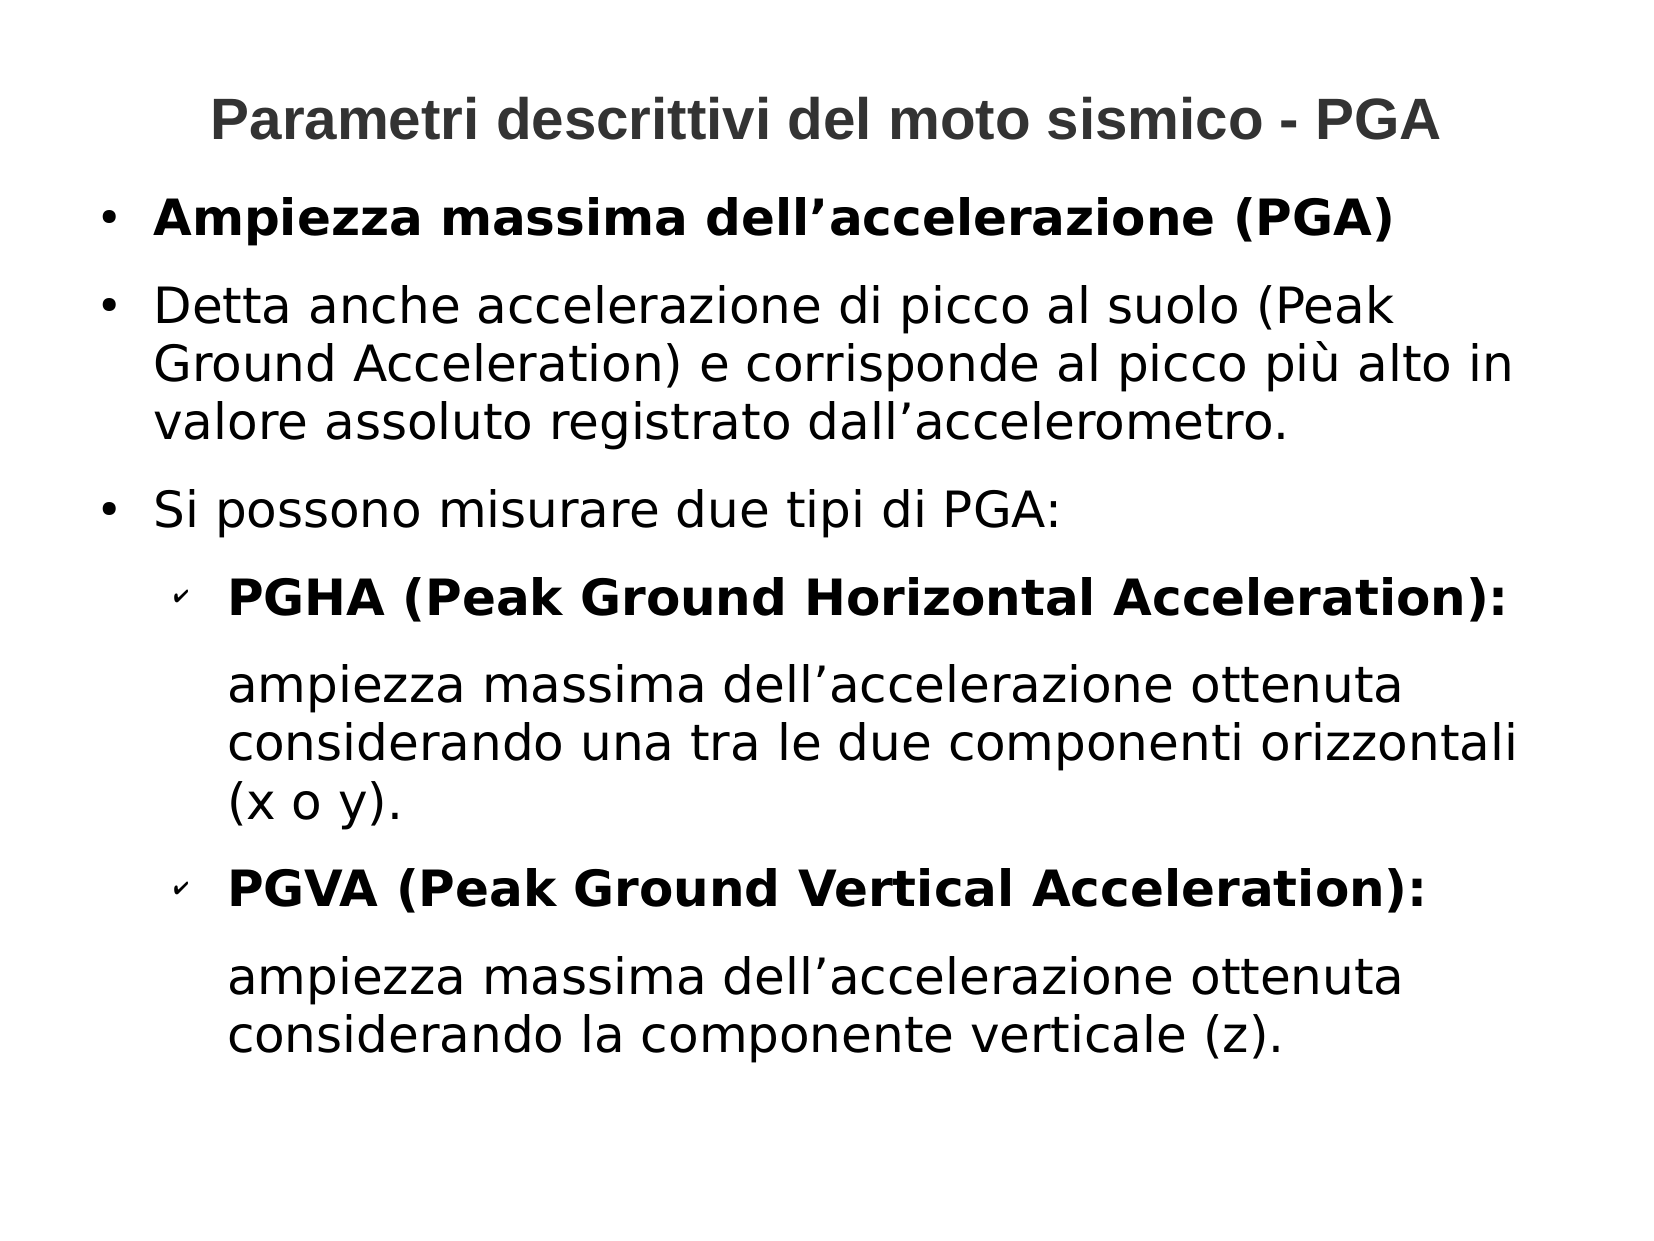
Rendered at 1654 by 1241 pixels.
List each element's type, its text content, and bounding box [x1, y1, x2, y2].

title Parametri descrittivi del moto sismico - PGA [82, 49, 1571, 188]
list Ampiezza massima dell’accelerazione (PGA) Detta anche accelerazione di picco al suolo (Peak Ground Acceleration) e corrisponde al picco più alto in valore assoluto registrato dall’accelerometro. Si possono misurare due tipi di PGA: PGHA (Peak Ground Horizontal Acceleration): ampiezza massima dell’accelerazione ottenuta considerando una tra le due componenti orizzontali (x o y). PGVA (Peak Ground Vertical Acceleration): ampiezza massima dell’accelerazione ottenuta considerando la componente verticale (z). [82, 188, 1571, 1182]
